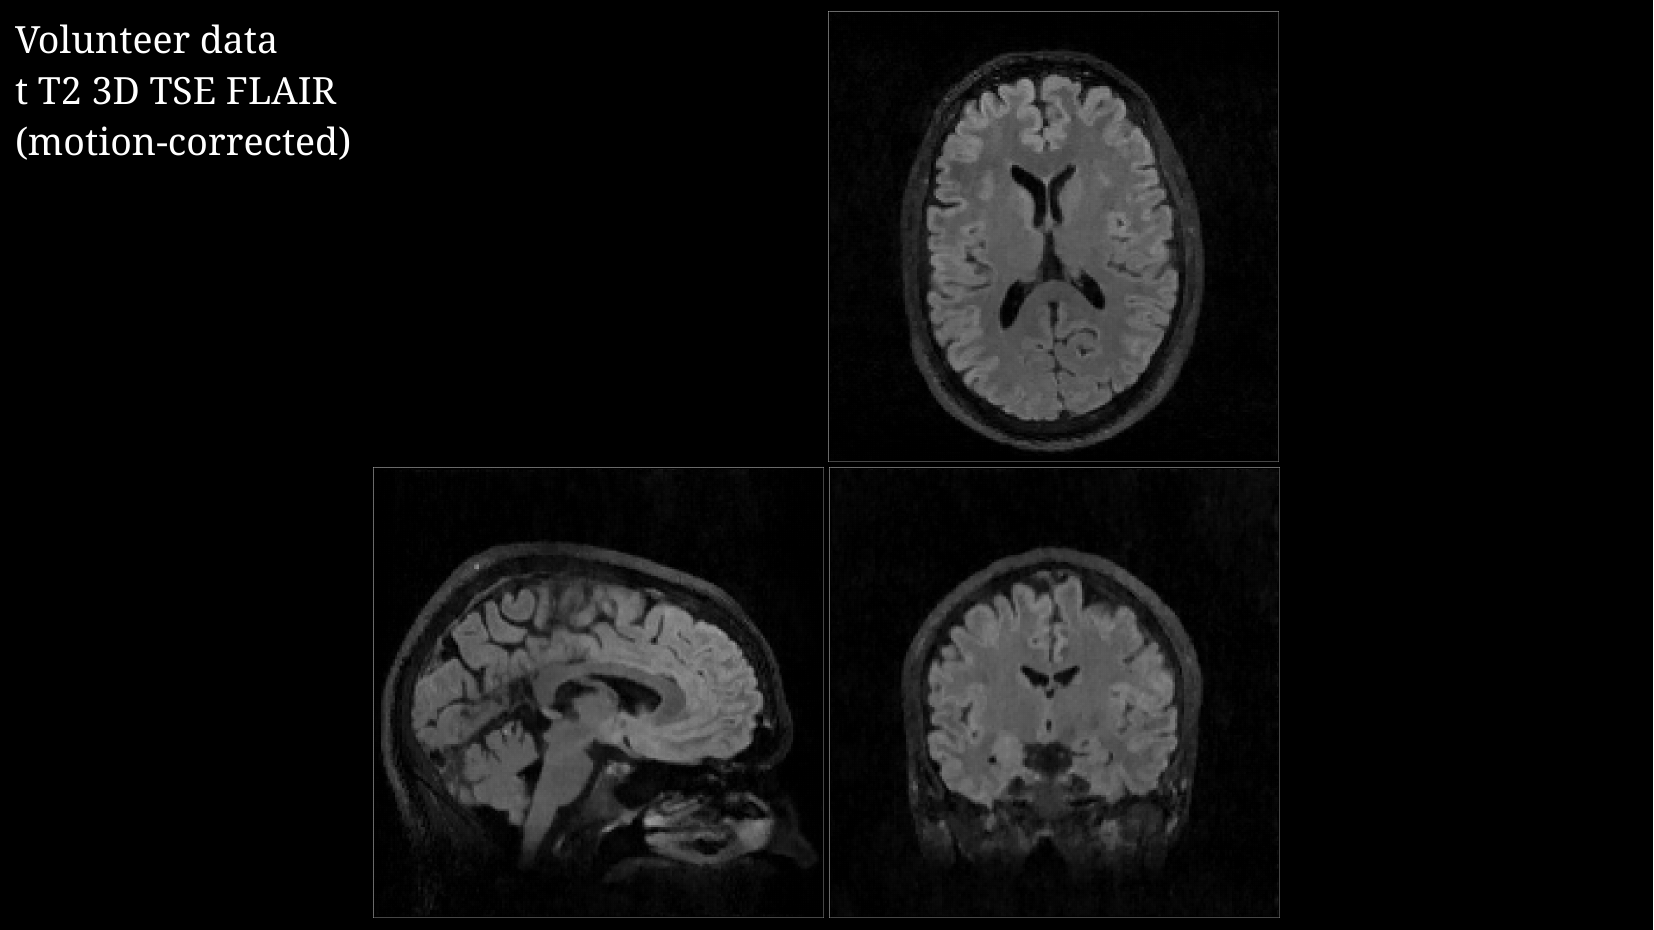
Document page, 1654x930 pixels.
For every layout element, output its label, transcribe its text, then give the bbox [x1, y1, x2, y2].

picture [829, 467, 1280, 918]
title Volunteer data t T2 3D TSE FLAIR (motion-corrected) [15, 4, 713, 176]
picture [828, 11, 1279, 462]
picture [373, 467, 824, 918]
